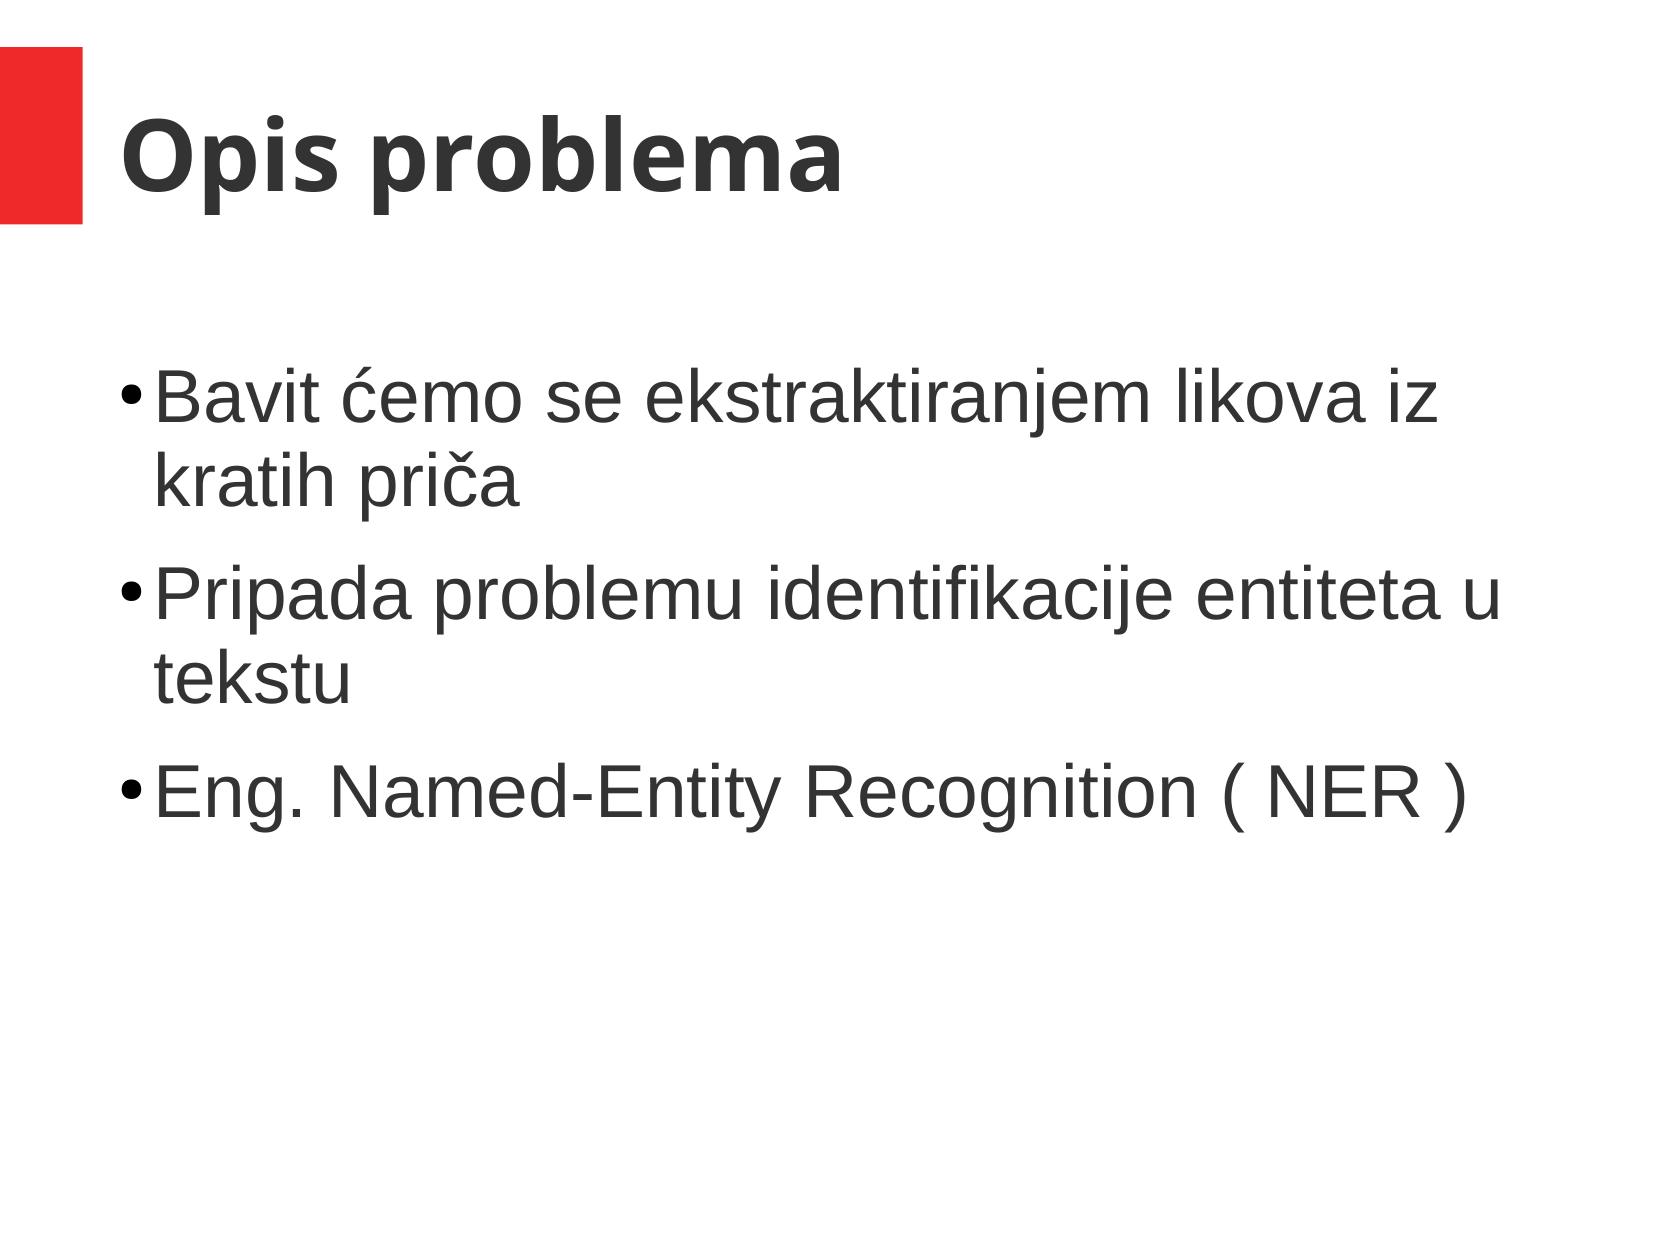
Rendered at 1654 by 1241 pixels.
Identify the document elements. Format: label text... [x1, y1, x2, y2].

title Opis problema [118, 49, 1571, 257]
subtitle Bavit ćemo se ekstraktiranjem likova iz kratih priča Pripada problemu identifikacije entiteta u tekstu Eng. Named-Entity Recognition ( NER ) [118, 354, 1536, 1074]
